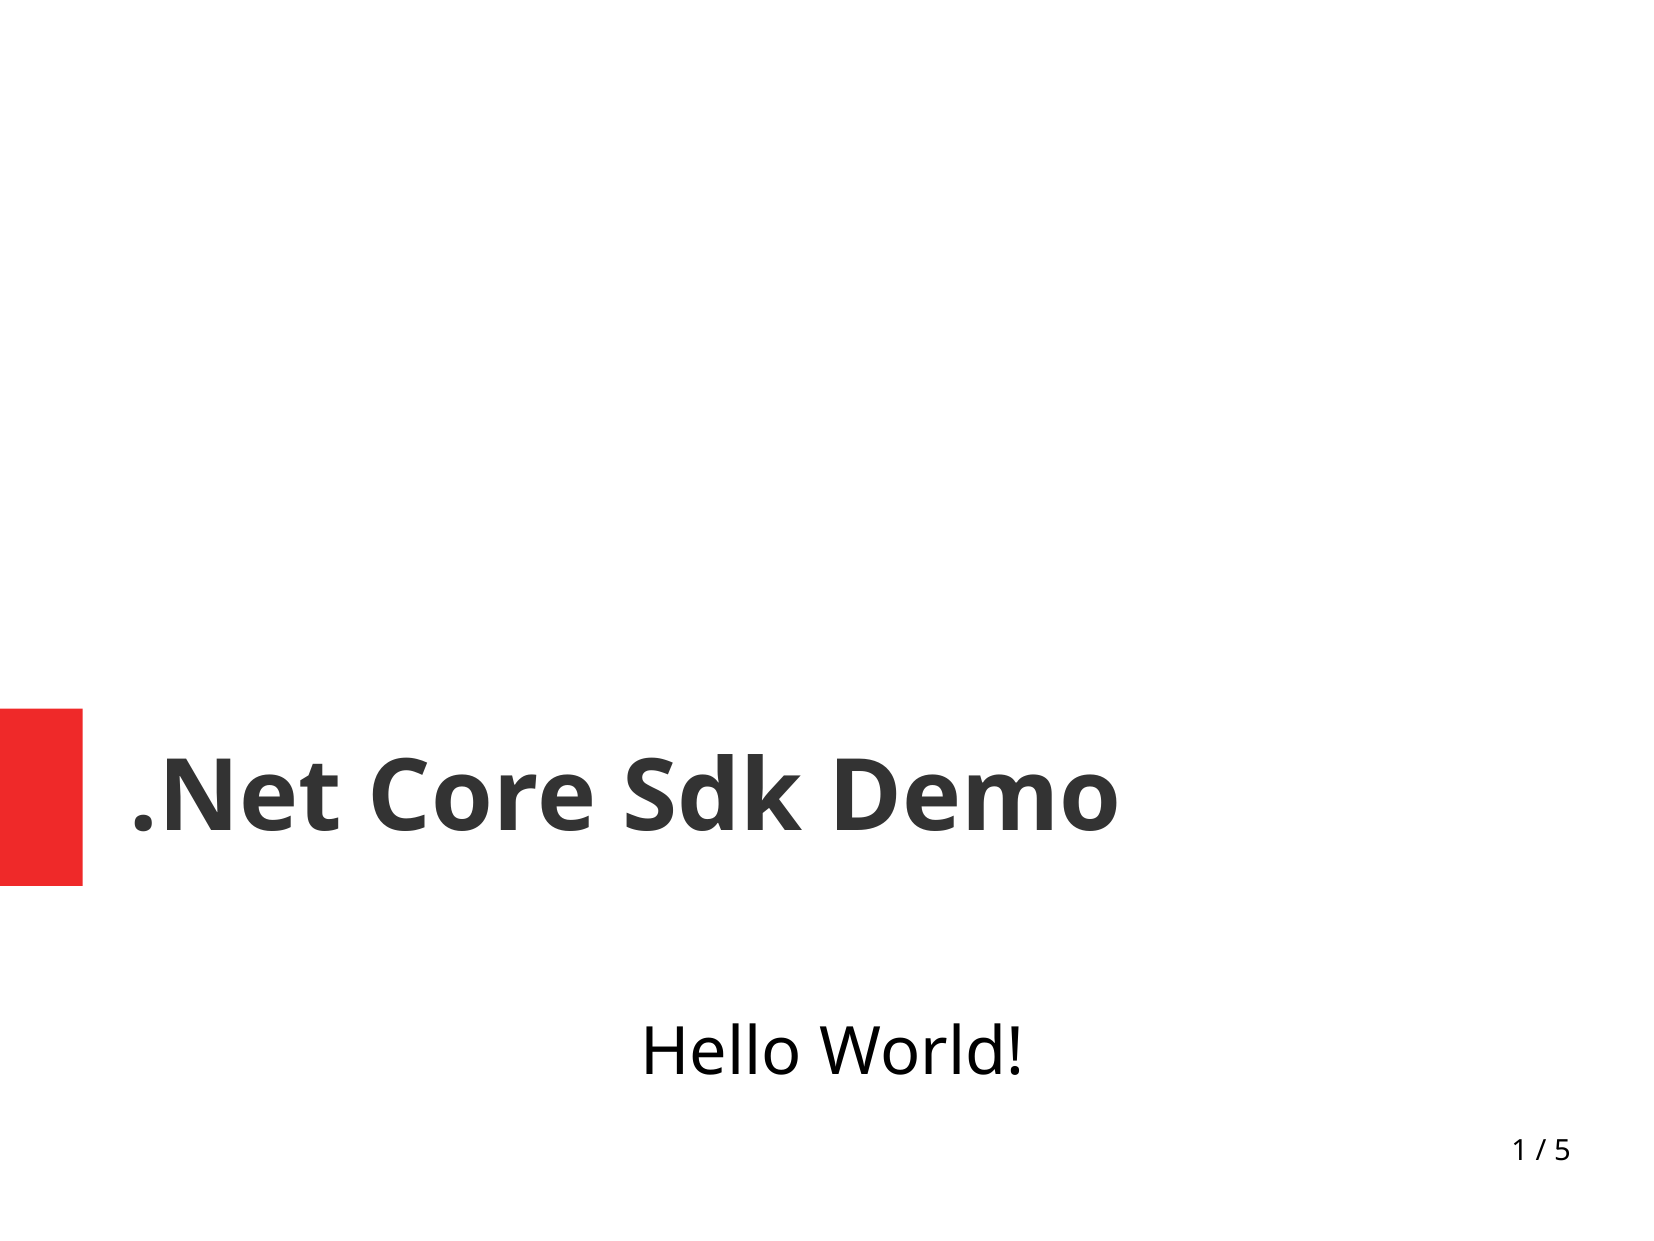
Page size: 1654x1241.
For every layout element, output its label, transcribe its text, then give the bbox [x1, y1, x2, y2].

title .Net Core Sdk Demo [129, 673, 1536, 910]
subtitle Hello World! [129, 968, 1536, 1130]
